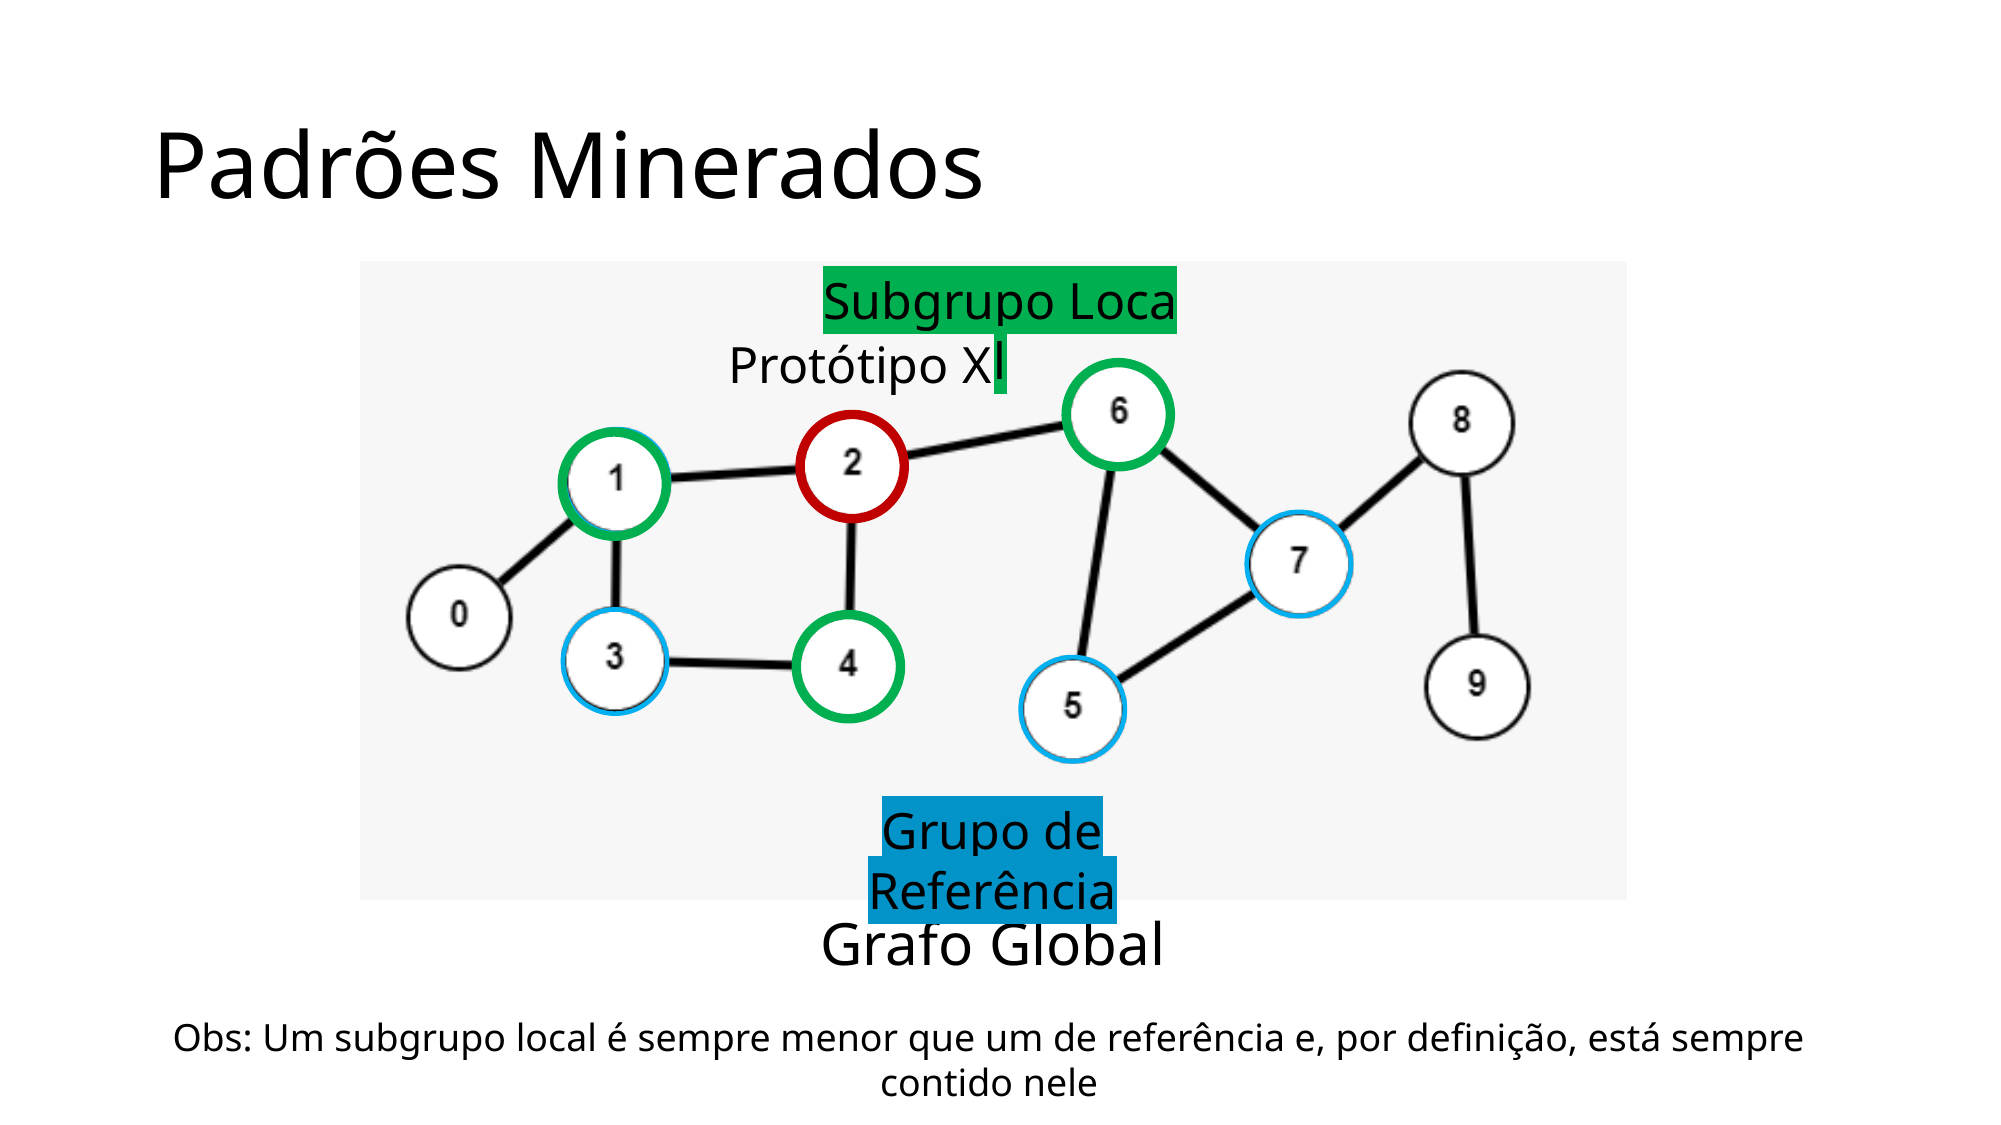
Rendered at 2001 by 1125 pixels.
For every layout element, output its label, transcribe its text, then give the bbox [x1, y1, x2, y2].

text_box Subgrupo Local [803, 262, 1198, 338]
text_box Protótipo X [698, 325, 1022, 402]
picture [360, 261, 1627, 900]
title Padrões Minerados [137, 59, 1863, 278]
text_box Grupo de Referência [737, 792, 1248, 868]
text_box Grafo Global [660, 899, 1326, 985]
text_box Obs: Um subgrupo local é sempre menor que um de referência e, por definição, está sempre contido nele [115, 1006, 1863, 1067]
